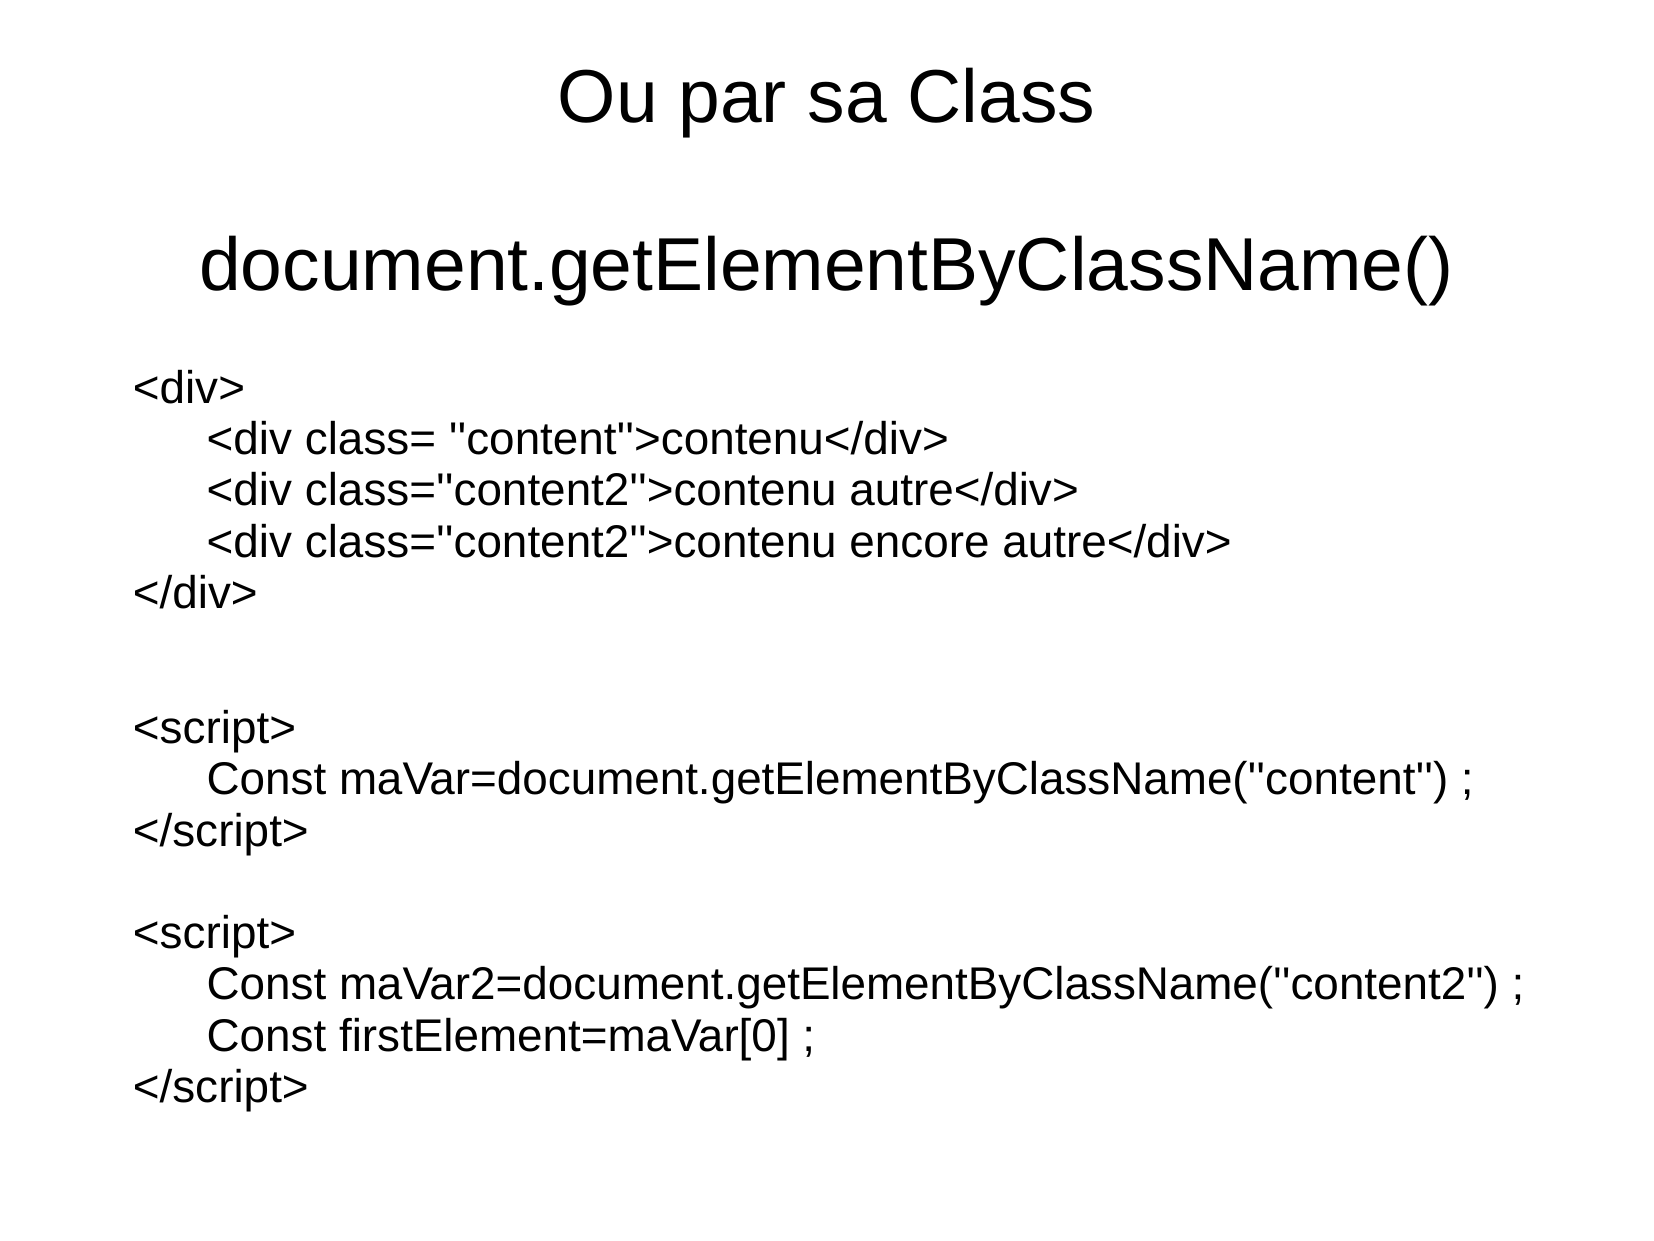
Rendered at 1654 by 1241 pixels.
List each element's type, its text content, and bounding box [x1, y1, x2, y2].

text_box <div> <div class= ''content''>contenu</div> <div class=''content2''>contenu autre</div> <div class=''content2''>contenu encore autre</div> </div> <script> Const maVar=document.getElementByClassName(''content'') ; </script> <script> Const maVar2=document.getElementByClassName(''content2'') ; Const firstElement=maVar[0] ; </script> [118, 354, 1541, 1117]
title Ou par sa Class document.getElementByClassName() [82, 54, 1571, 391]
